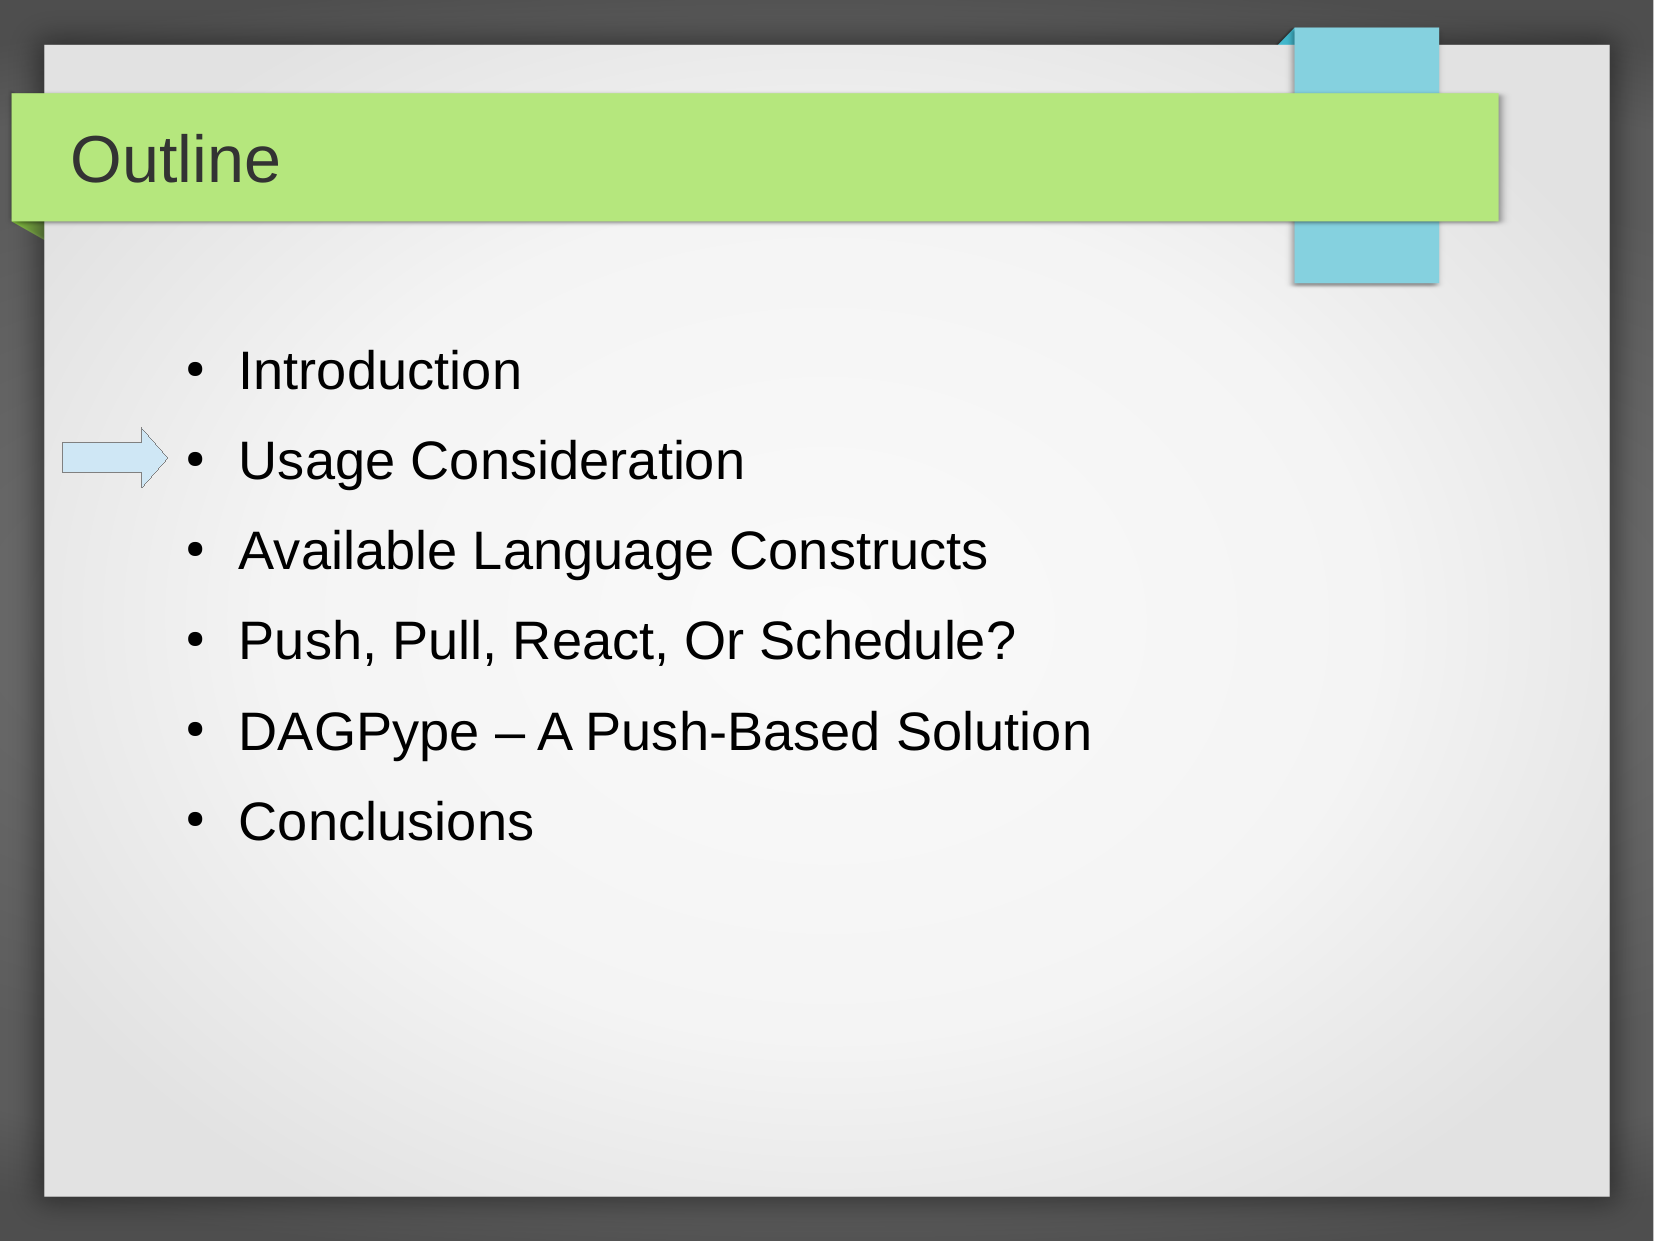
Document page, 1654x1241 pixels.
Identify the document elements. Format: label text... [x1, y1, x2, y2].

text_box [62, 427, 168, 488]
list Introduction Usage Consideration Available Language Constructs Push, Pull, React, Or Schedule? DAGPype – A Push-Based Solution Conclusions [167, 340, 1623, 1060]
picture [0, 0, 1654, 1241]
title Outline [70, 106, 1229, 213]
